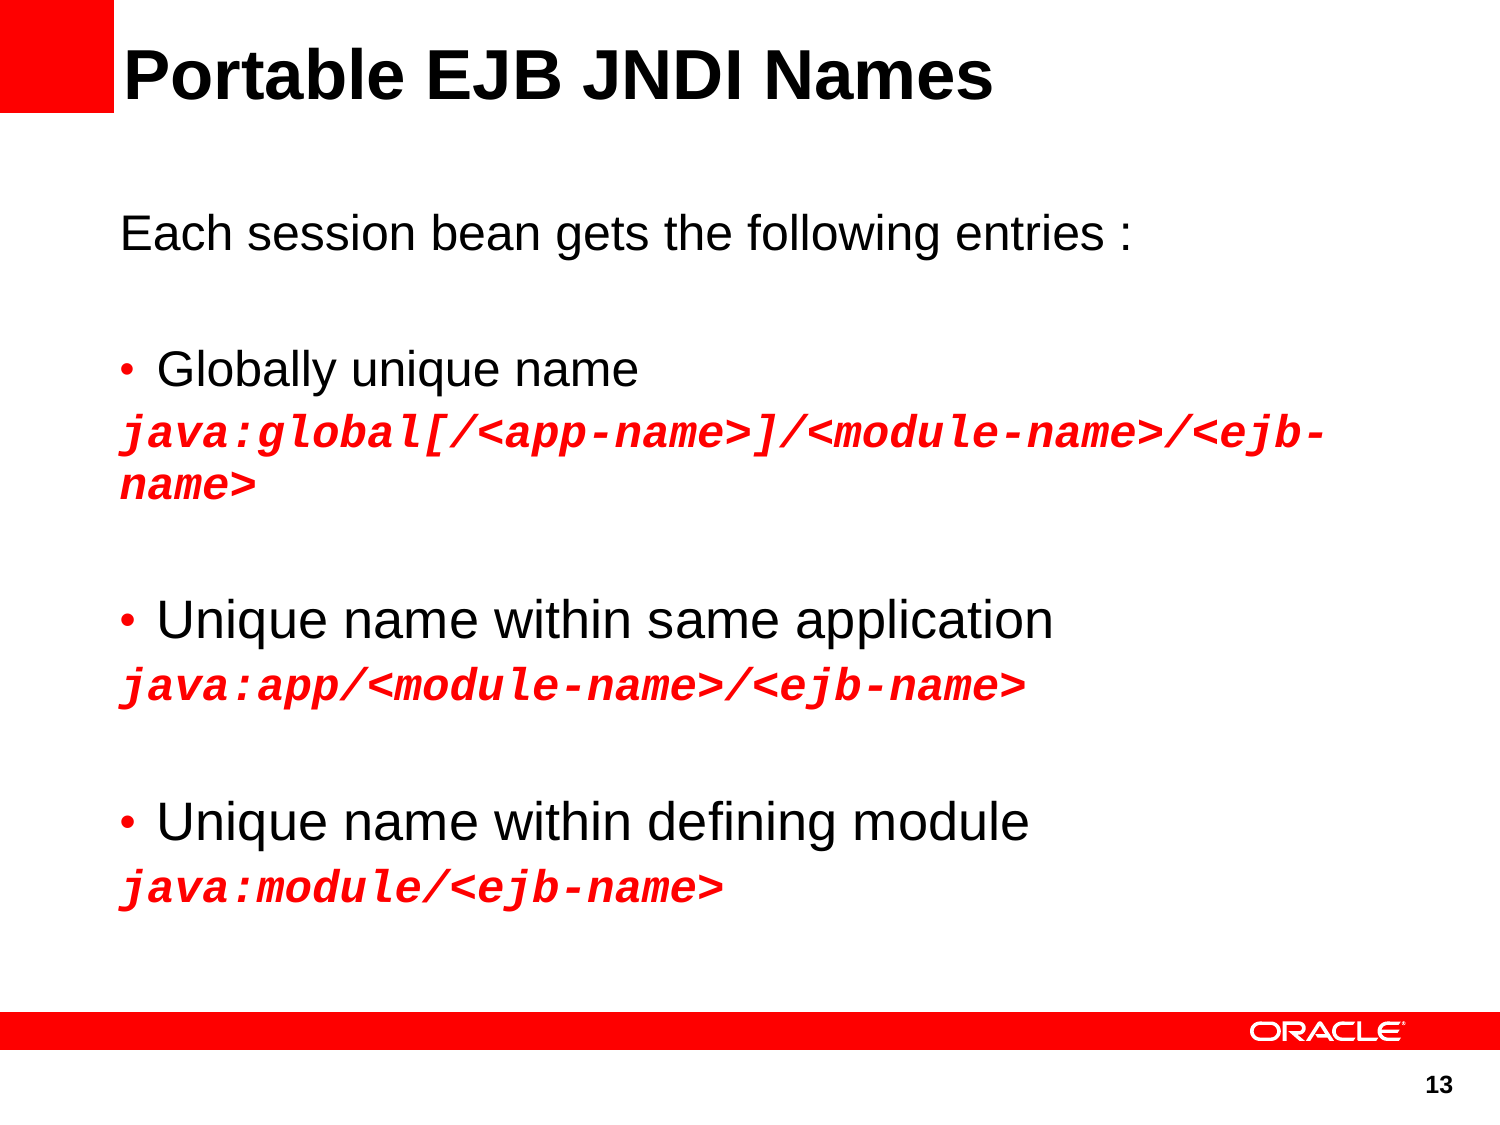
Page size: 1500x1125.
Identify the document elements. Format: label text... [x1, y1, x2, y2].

picture [0, 1012, 119, 1050]
title Portable EJB JNDI Names [123, 35, 1348, 183]
picture [0, 0, 114, 113]
picture [1345, 1012, 1500, 1050]
list Each session bean gets the following entries : Globally unique name java:global[/<app-name>]/<module-name>/<ejb-name> Unique name within same application java:app/<module-name>/<ejb-name> Unique name within defining module java:module/<ejb-name> [119, 204, 1345, 1065]
